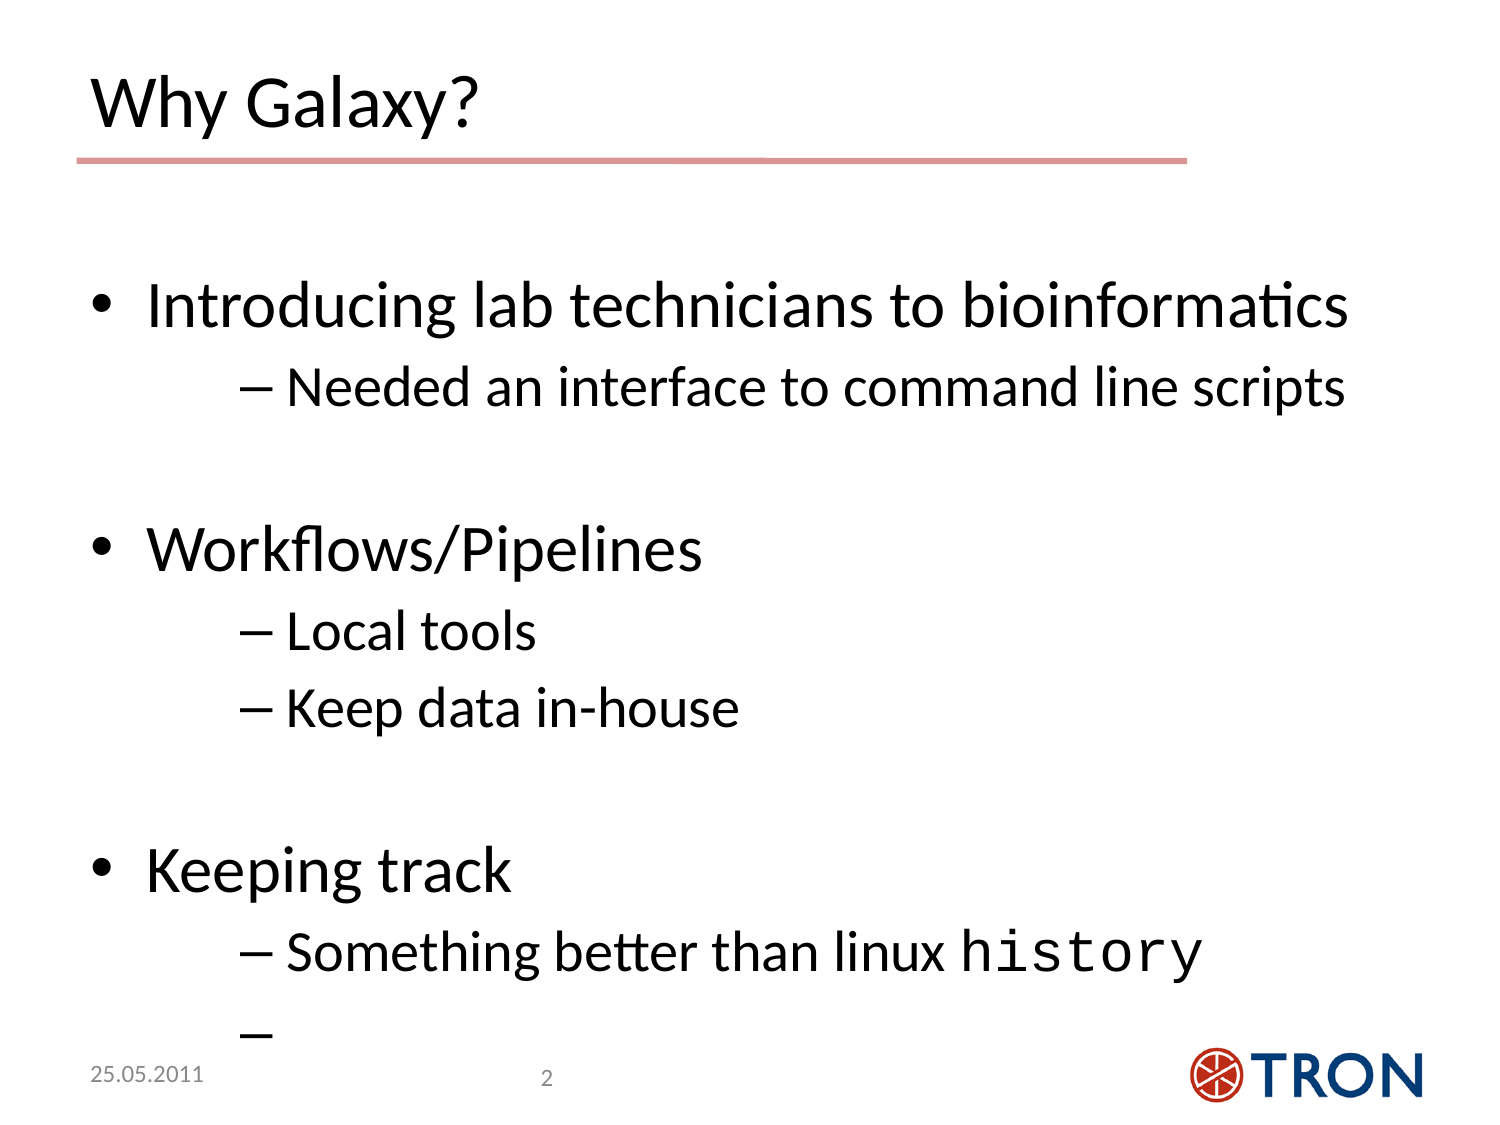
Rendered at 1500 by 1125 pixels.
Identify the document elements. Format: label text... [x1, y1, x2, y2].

list Introducing lab technicians to bioinformatics Needed an interface to command line scripts Workflows/Pipelines Local tools Keep data in-house Keeping track Something better than linux history [75, 262, 1426, 1005]
title Why Galaxy? [75, 45, 1426, 150]
text_box [525, 1046, 876, 1107]
text_box 25.05.2011 [75, 1042, 426, 1103]
